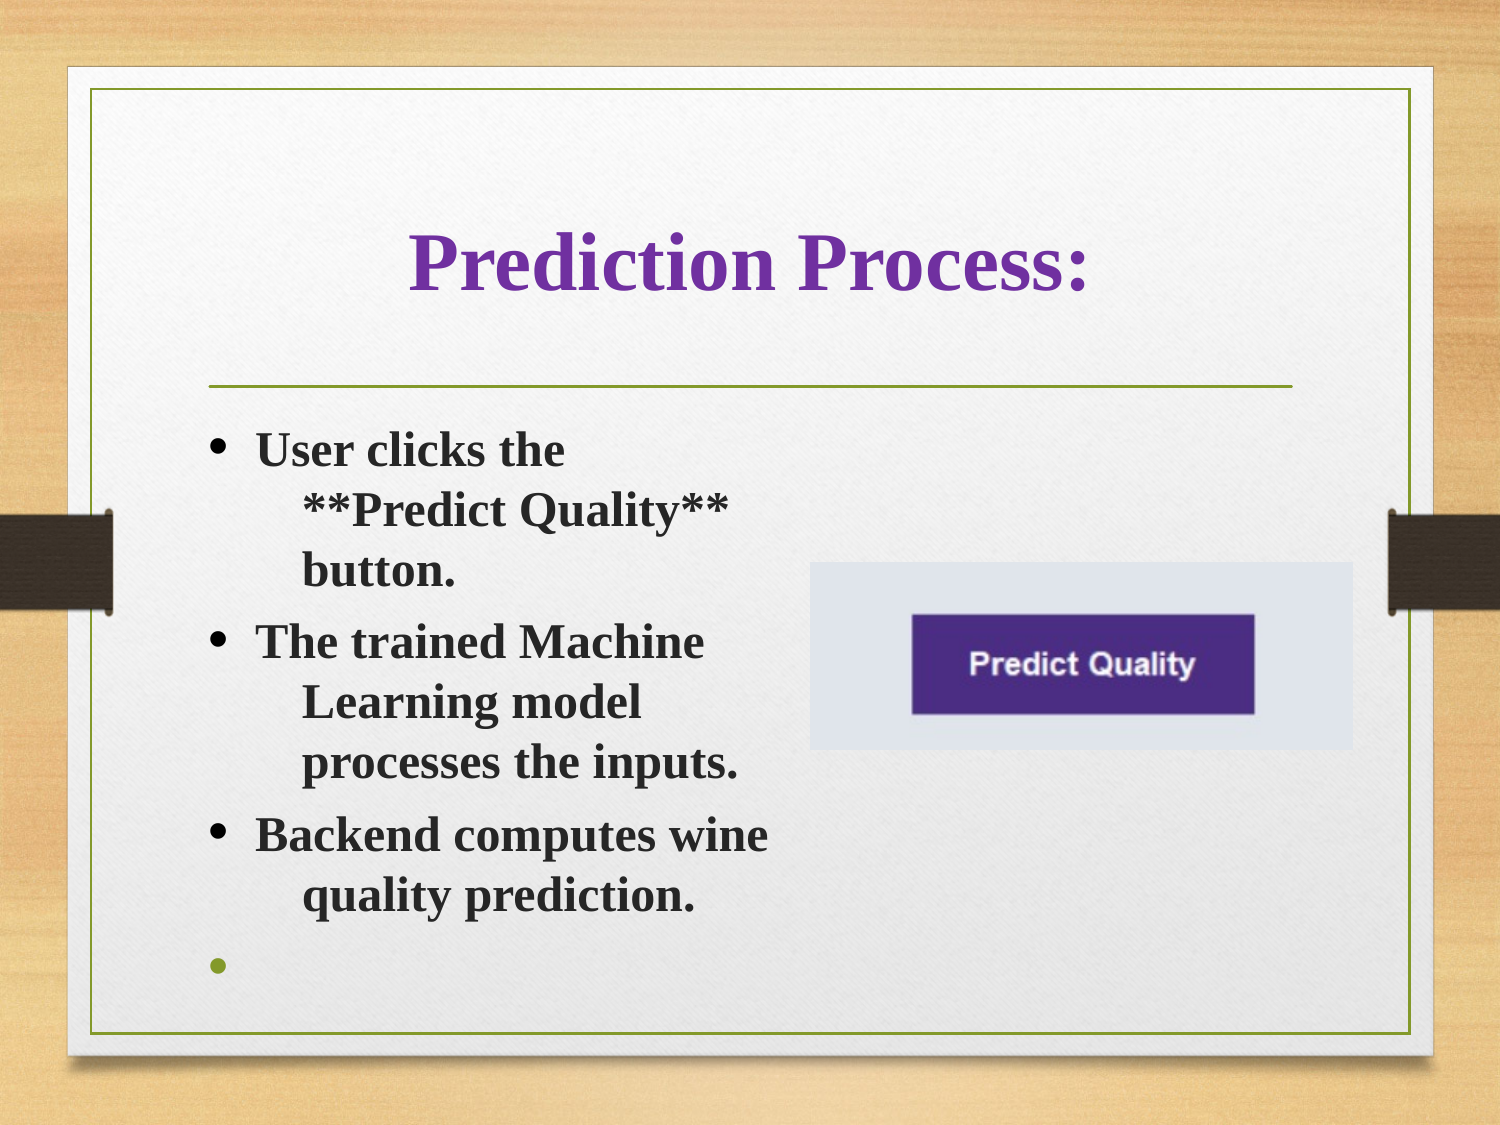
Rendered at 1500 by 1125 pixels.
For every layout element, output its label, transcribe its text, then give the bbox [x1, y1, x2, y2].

picture [0, 0, 1500, 1125]
title Prediction Process: [193, 150, 1309, 365]
list User clicks the **Predict Quality** button. The trained Machine Learning model processes the inputs. Backend computes wine quality prediction. [193, 408, 789, 975]
